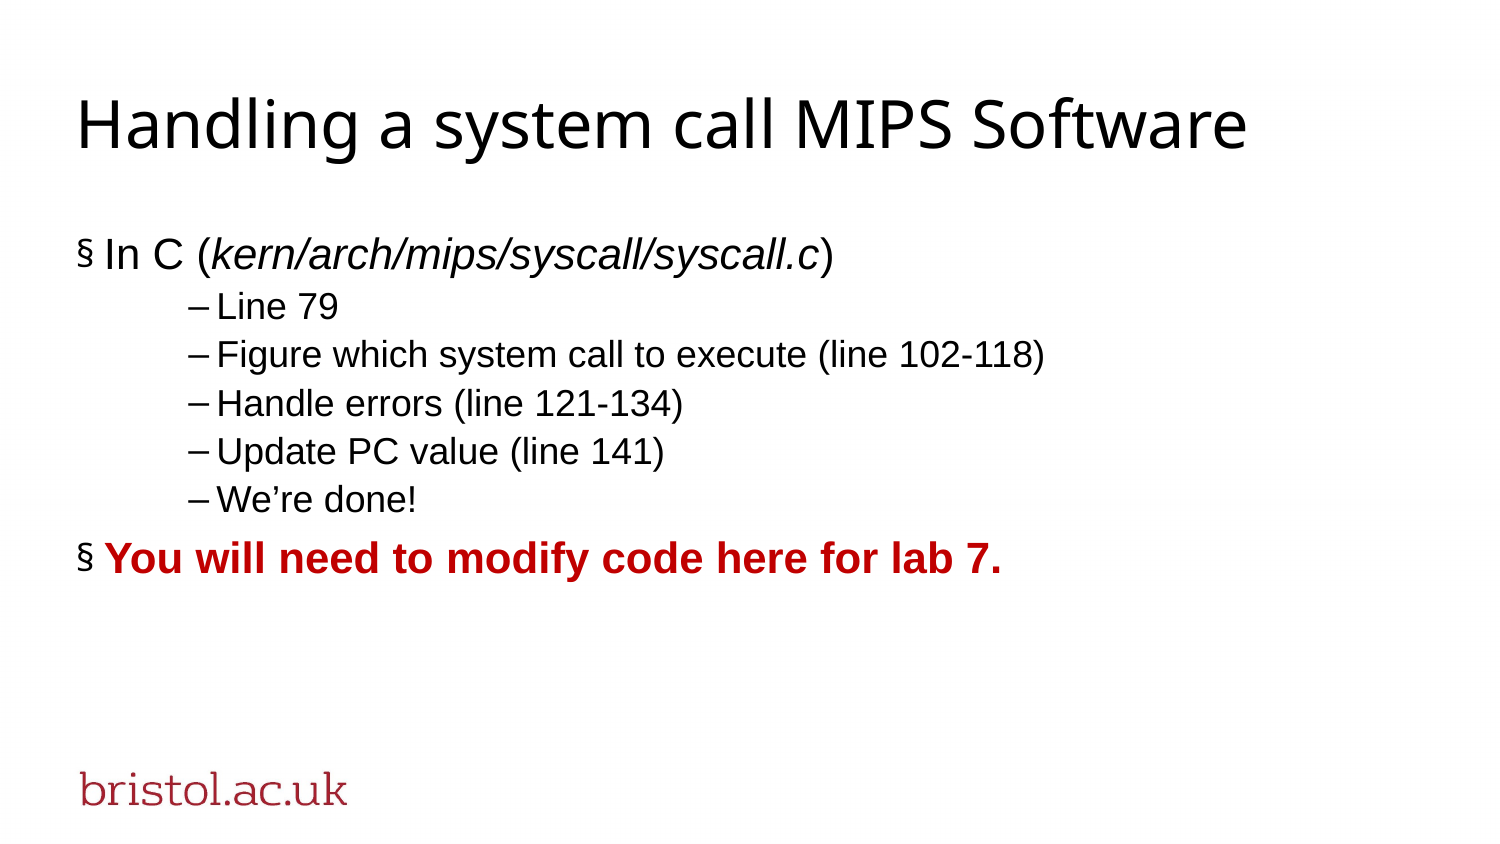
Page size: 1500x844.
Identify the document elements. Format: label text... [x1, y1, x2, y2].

title Handling a system call MIPS Software [60, 44, 1440, 209]
list In C (kern/arch/mips/syscall/syscall.c) Line 79 Figure which system call to execute (line 102-118) Handle errors (line 121-134) Update PC value (line 141) We’re done! You will need to modify code here for lab 7. [60, 224, 1440, 699]
